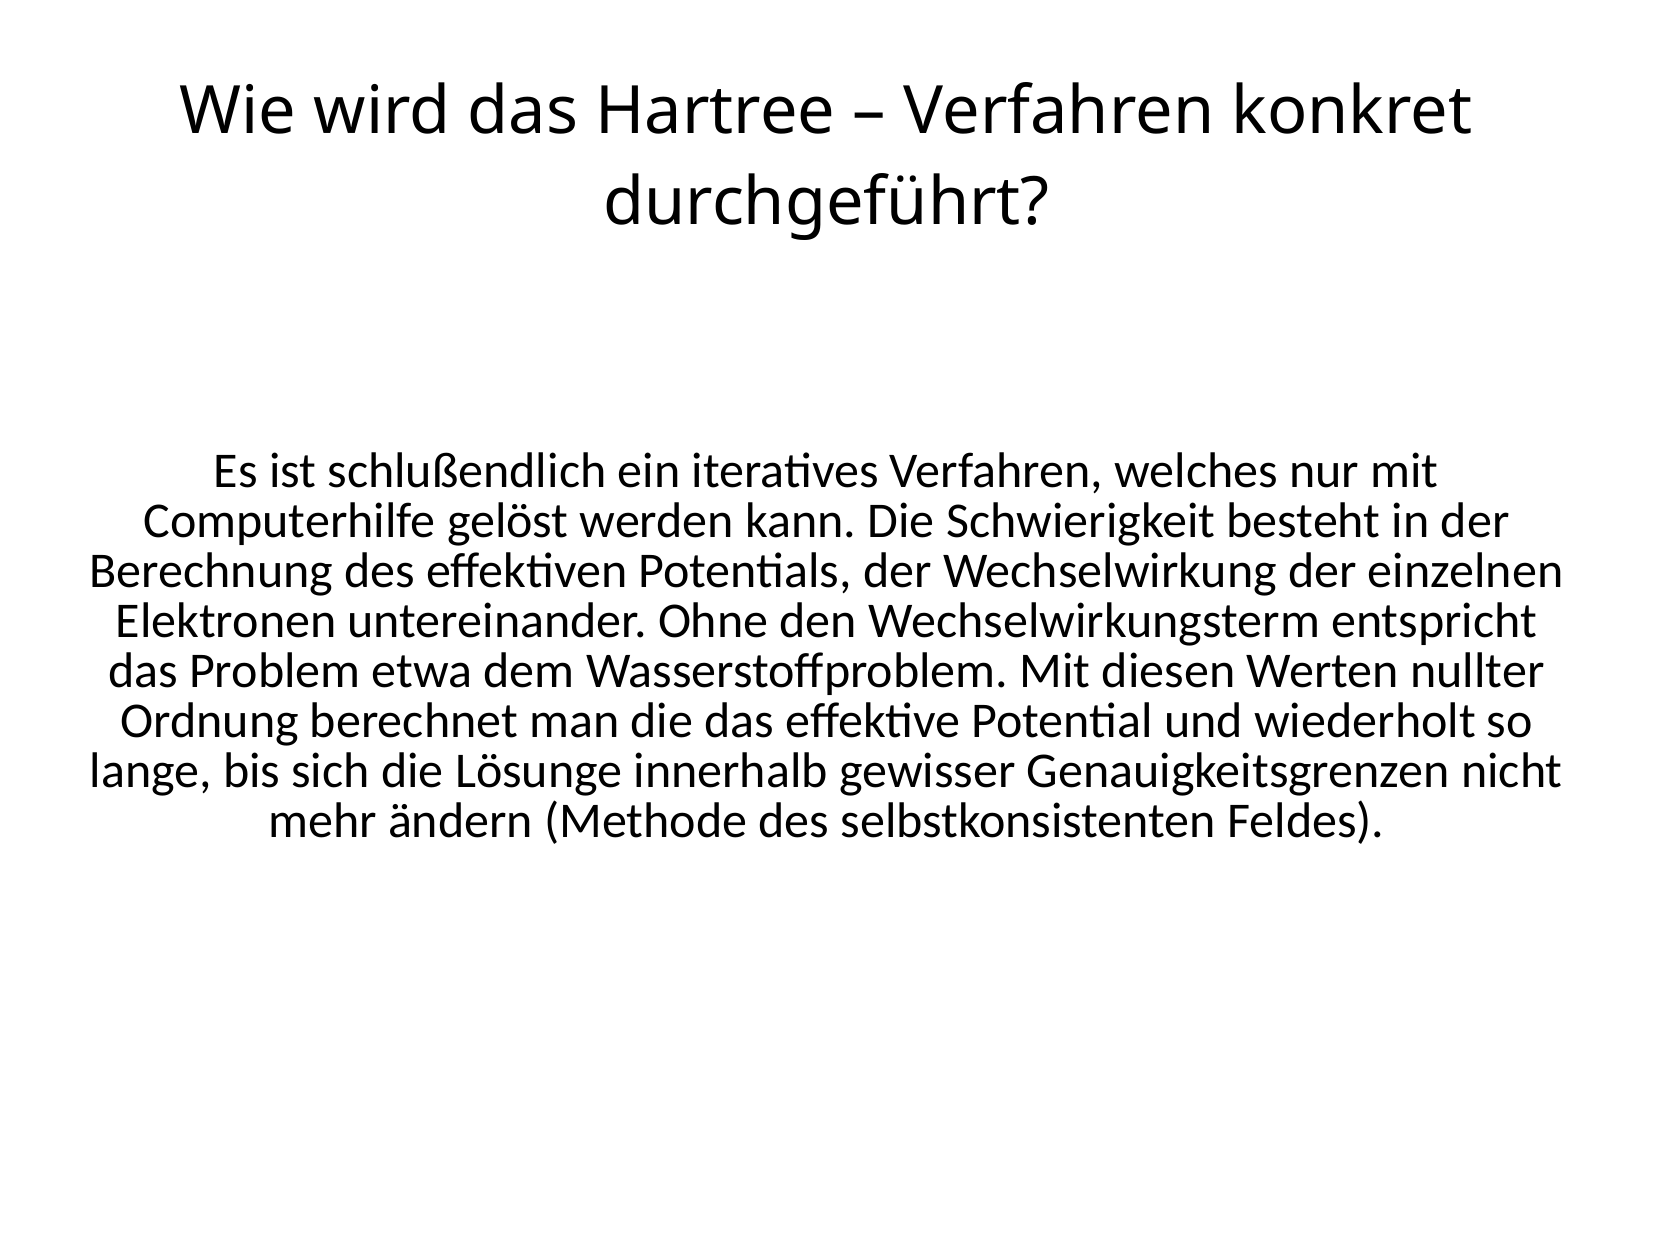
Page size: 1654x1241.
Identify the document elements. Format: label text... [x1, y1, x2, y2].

subtitle Es ist schlußendlich ein iteratives Verfahren, welches nur mit Computerhilfe gelöst werden kann. Die Schwierigkeit besteht in der Berechnung des effektiven Potentials, der Wechselwirkung der einzelnen Elektronen untereinander. Ohne den Wechselwirkungsterm entspricht das Problem etwa dem Wasserstoffproblem. Mit diesen Werten nullter Ordnung berechnet man die das effektive Potential und wiederholt so lange, bis sich die Lösunge innerhalb gewisser Genauigkeitsgrenzen nicht mehr ändern (Methode des selbstkonsistenten Feldes). [82, 290, 1571, 1010]
title Wie wird das Hartree – Verfahren konkret durchgeführt? [82, 49, 1571, 257]
